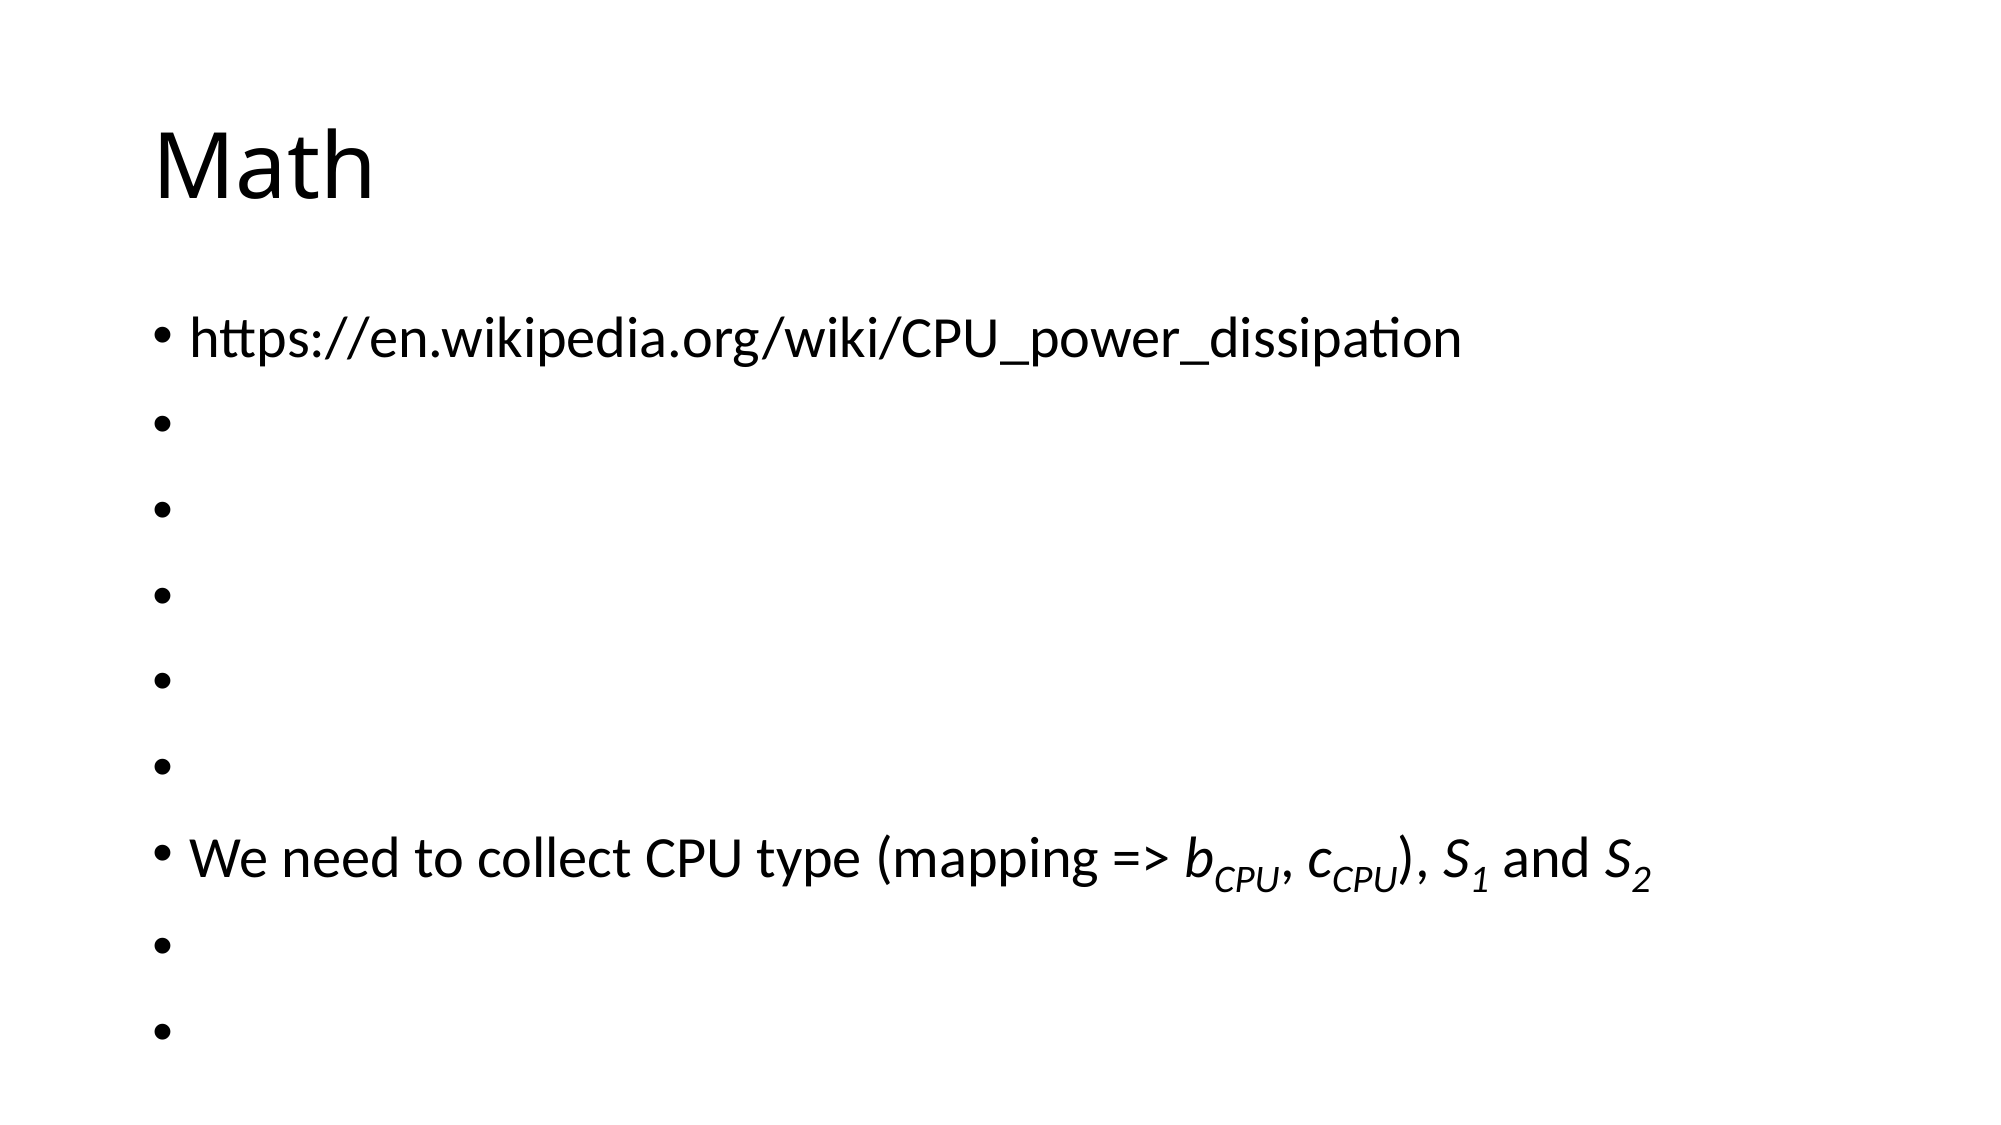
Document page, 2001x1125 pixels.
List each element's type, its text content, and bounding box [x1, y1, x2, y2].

list https://en.wikipedia.org/wiki/CPU_power_dissipation We need to collect CPU type (mapping => bCPU, cCPU), S1 and S2 [137, 299, 1863, 1014]
title Math [137, 59, 1863, 278]
